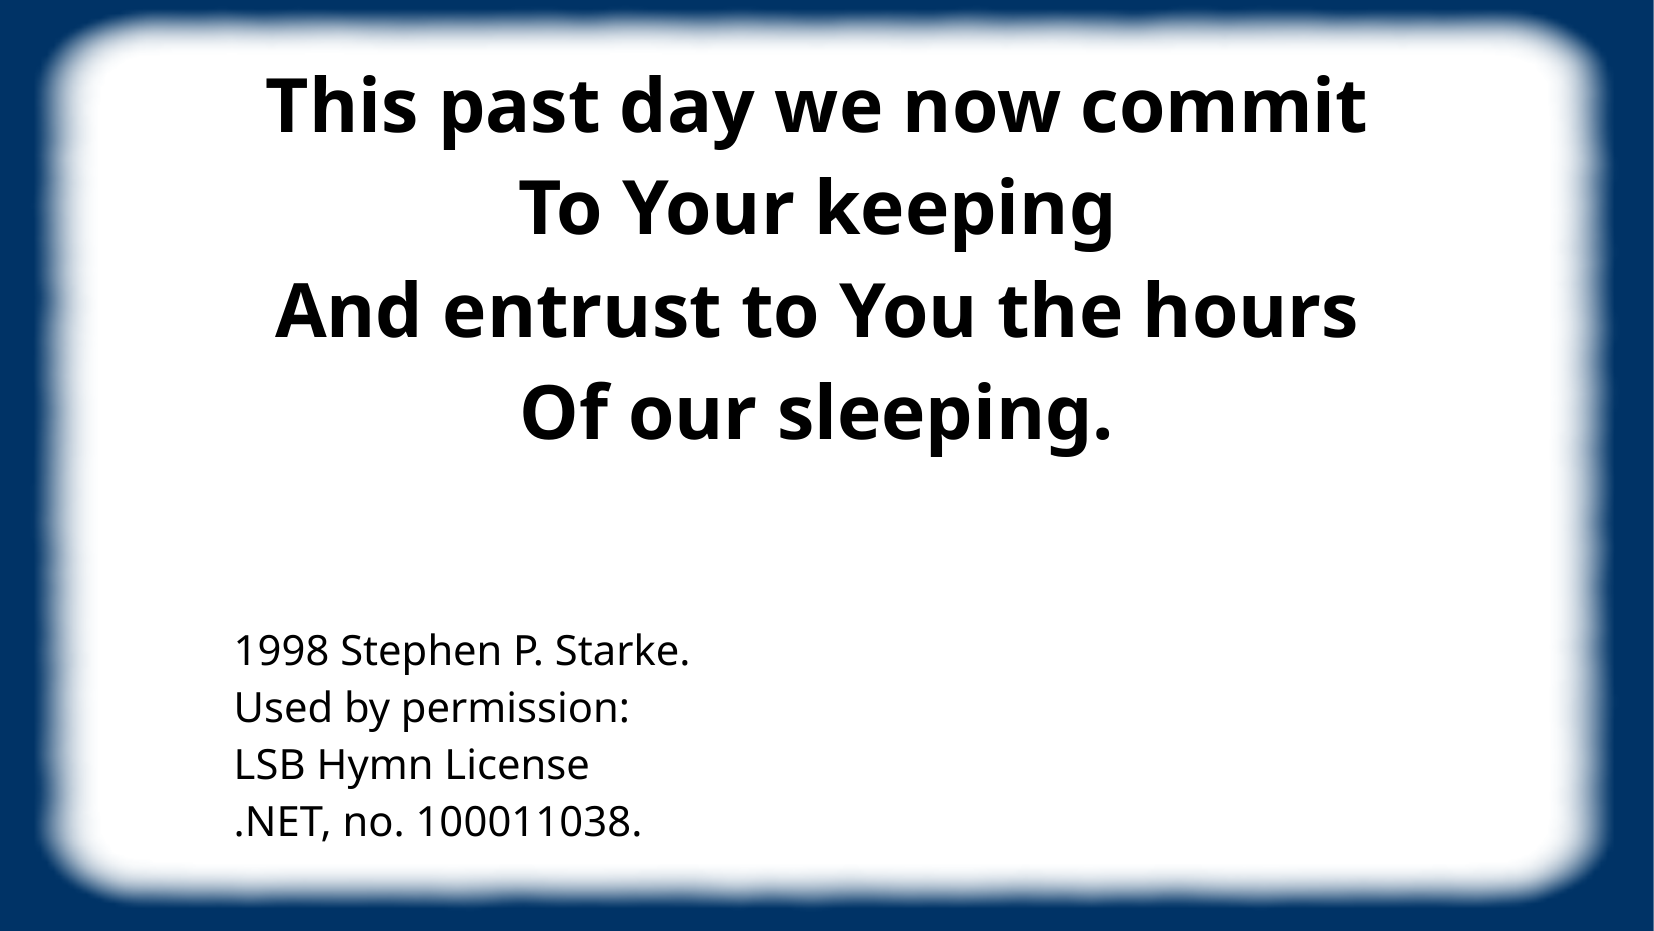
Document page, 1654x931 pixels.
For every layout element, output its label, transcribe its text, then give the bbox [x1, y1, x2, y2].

picture [0, 0, 1654, 931]
text_box This past day we now commit To Your keeping And entrust to You the hours Of our sleeping. 1998 Stephen P. Starke. Used by permission: LSB Hymn License .NET, no. 100011038. [90, 45, 1546, 836]
